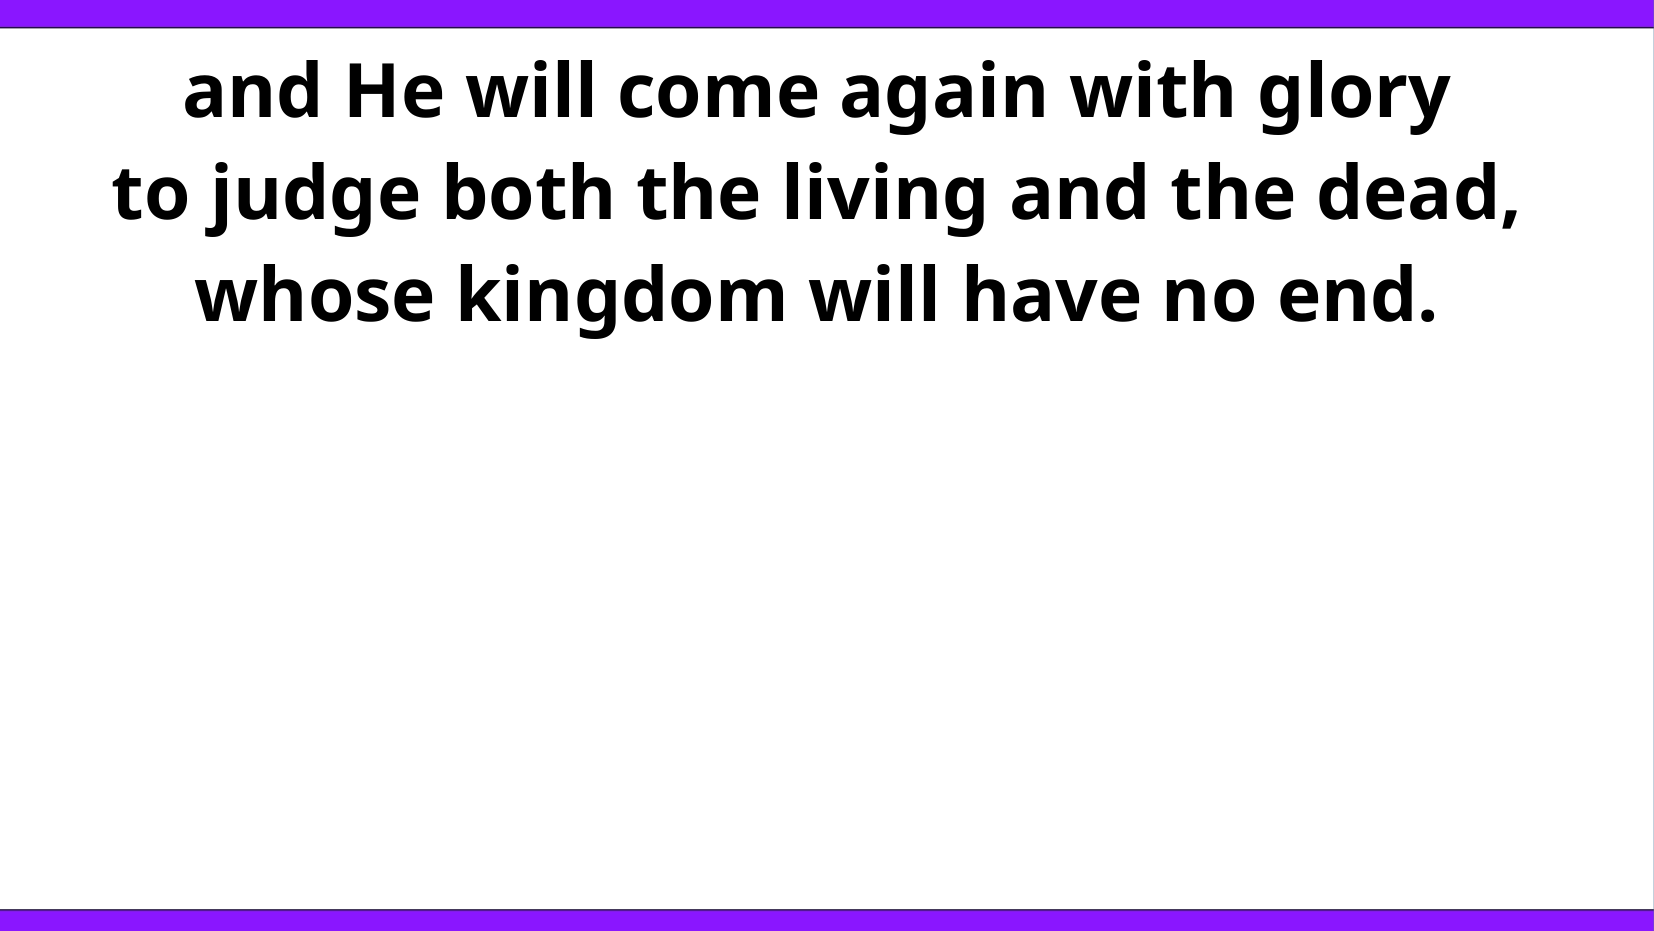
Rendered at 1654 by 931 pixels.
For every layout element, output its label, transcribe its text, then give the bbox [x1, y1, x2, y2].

text_box and He will come again with glory to judge both the living and the dead, whose kingdom will have no end. [60, 29, 1576, 344]
picture [0, 0, 1654, 931]
